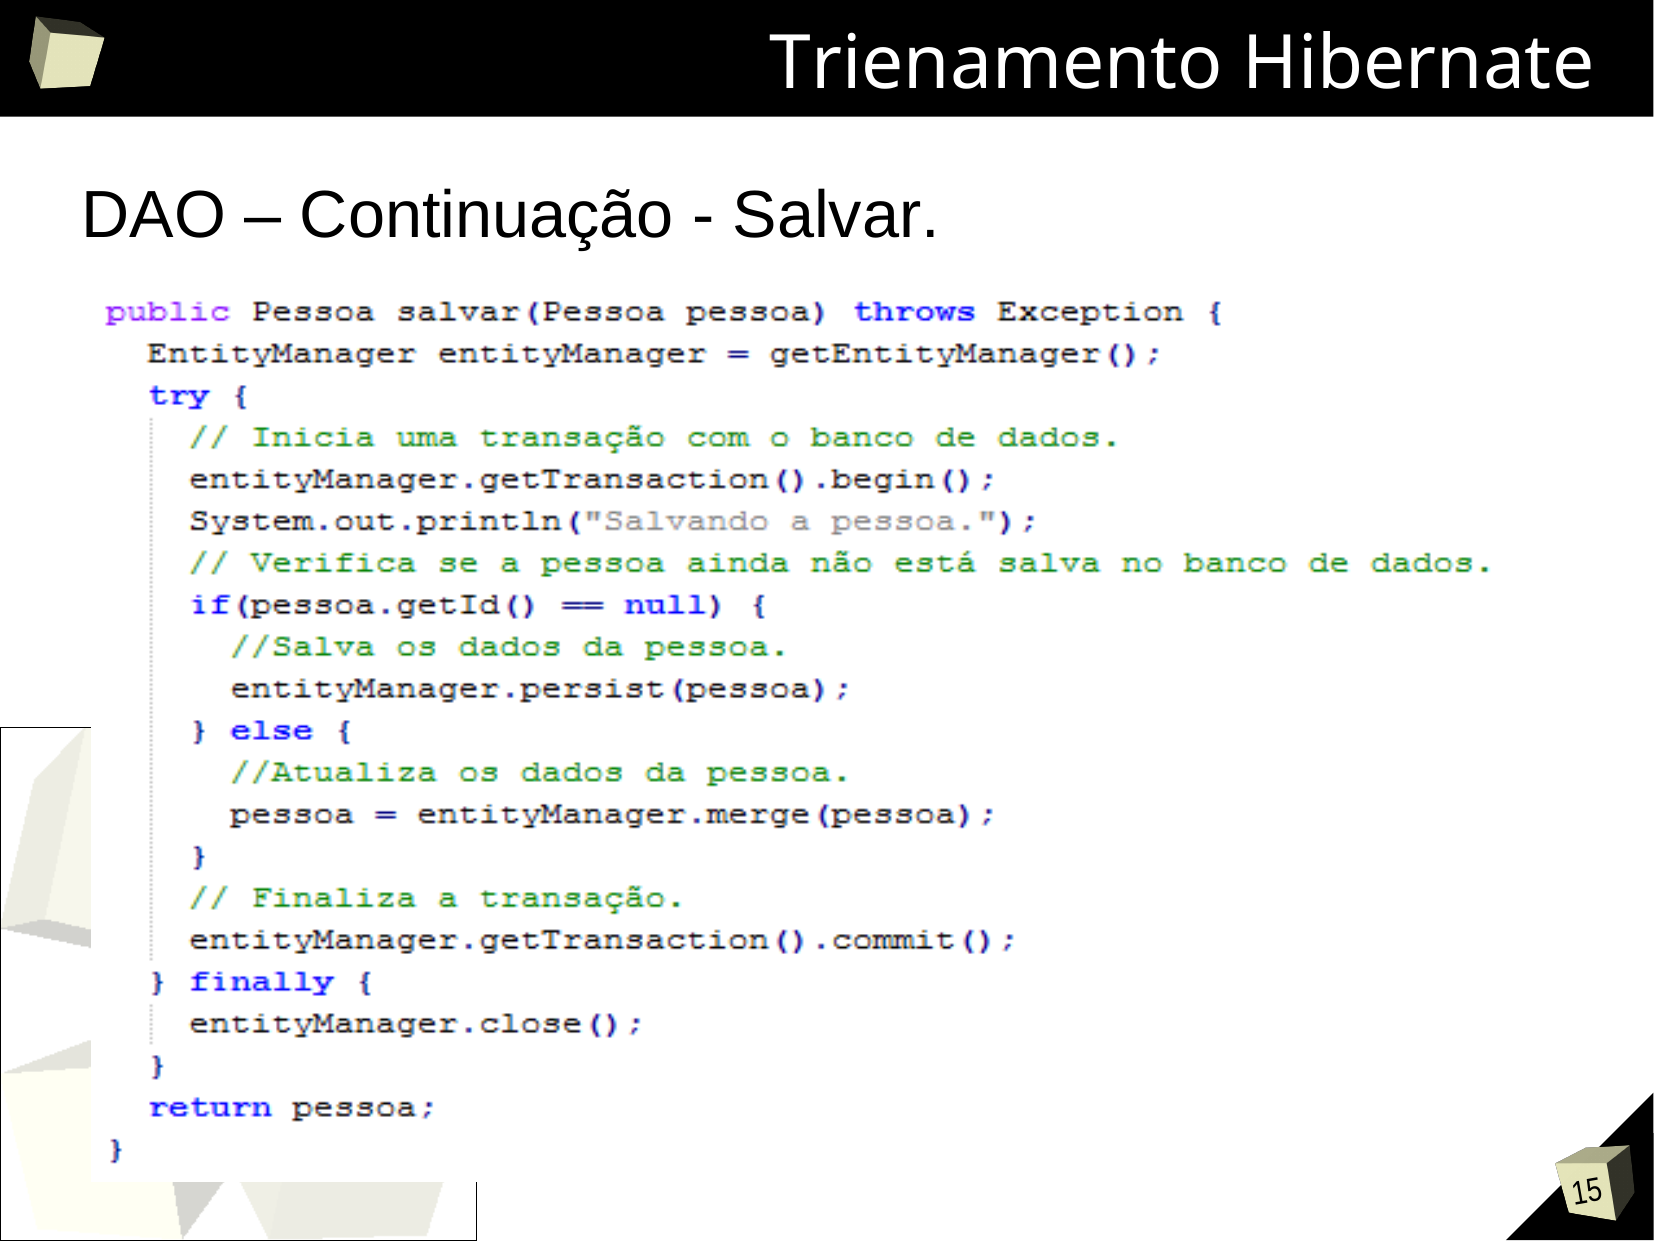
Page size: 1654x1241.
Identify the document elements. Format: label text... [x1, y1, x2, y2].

title Trienamento Hibernate [118, 0, 1595, 119]
picture [91, 277, 1506, 1182]
picture [1, 728, 476, 1240]
list DAO – Continuação - Salvar. [44, 177, 1611, 1214]
